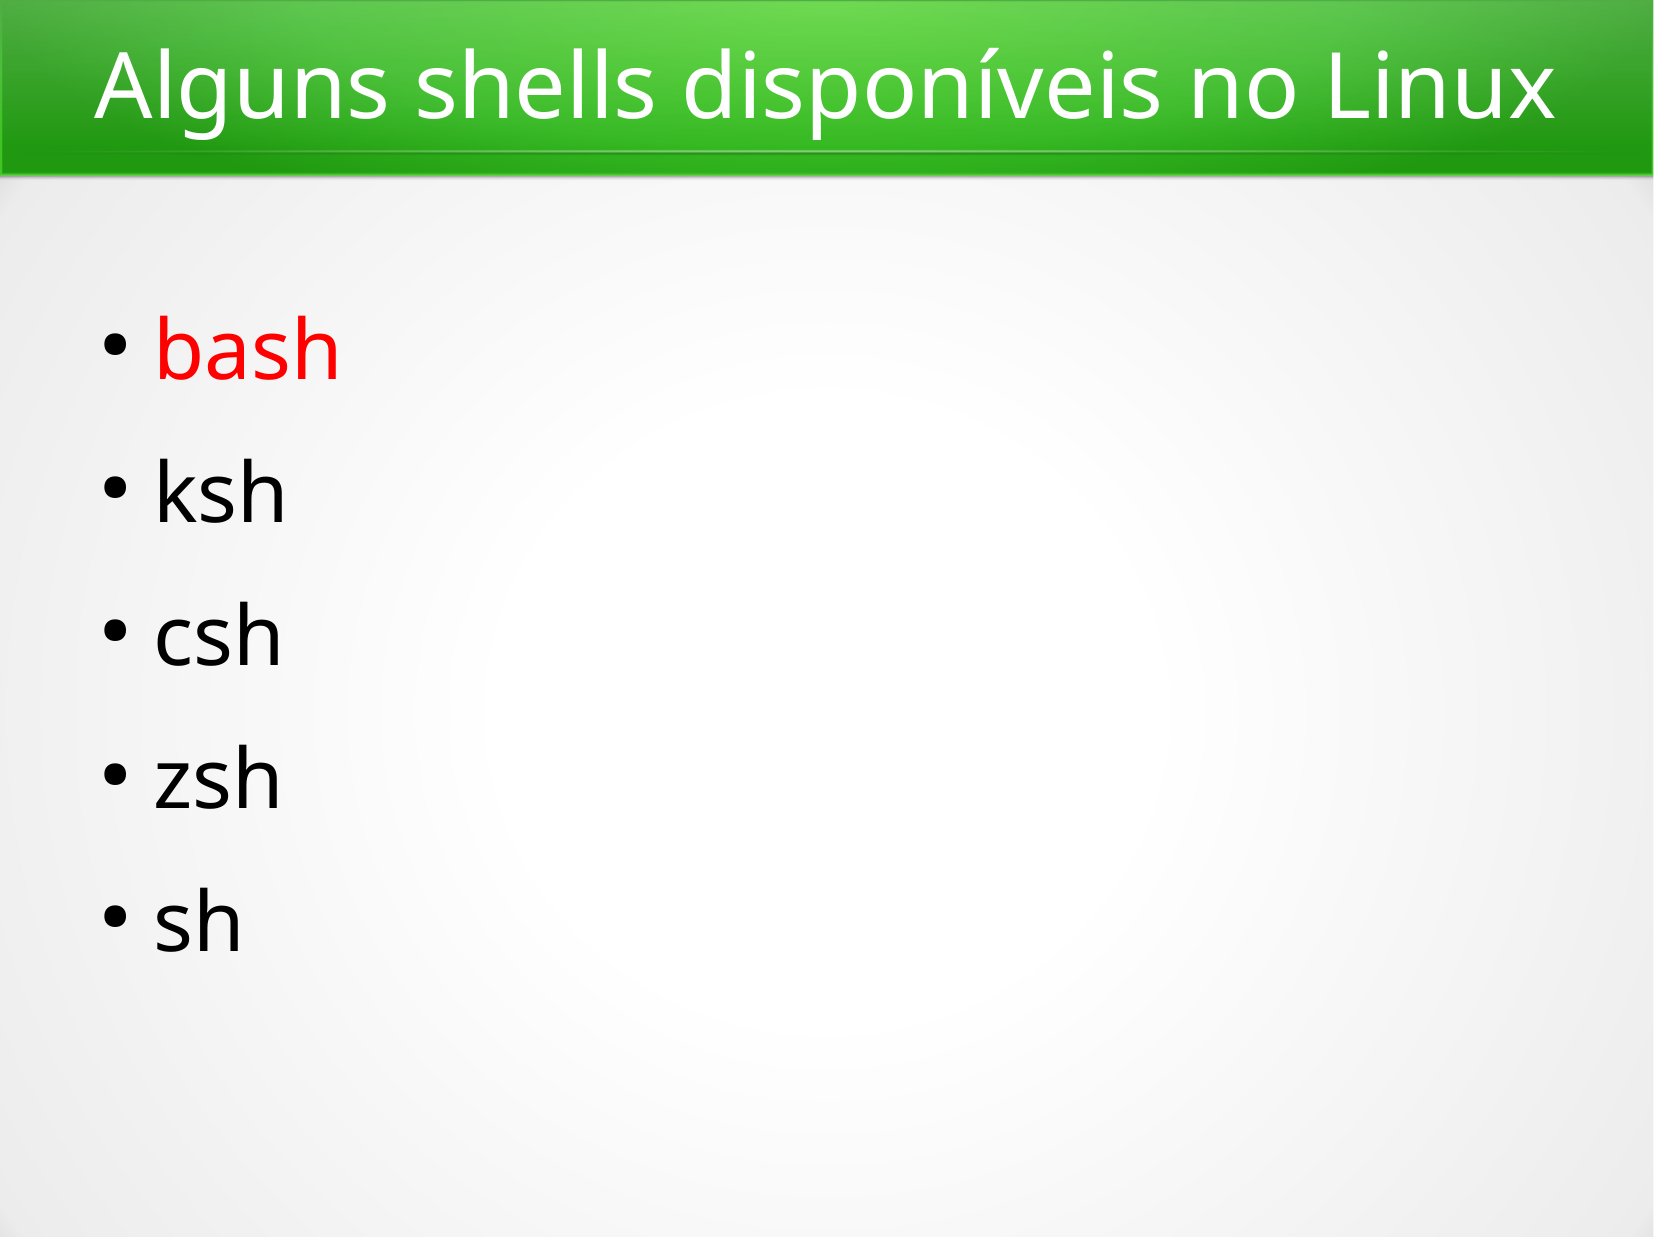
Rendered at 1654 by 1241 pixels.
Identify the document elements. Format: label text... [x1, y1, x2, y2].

title Alguns shells disponíveis no Linux [82, 11, 1571, 154]
list bash ksh csh zsh sh [82, 290, 1571, 1010]
picture [0, 0, 1654, 1237]
